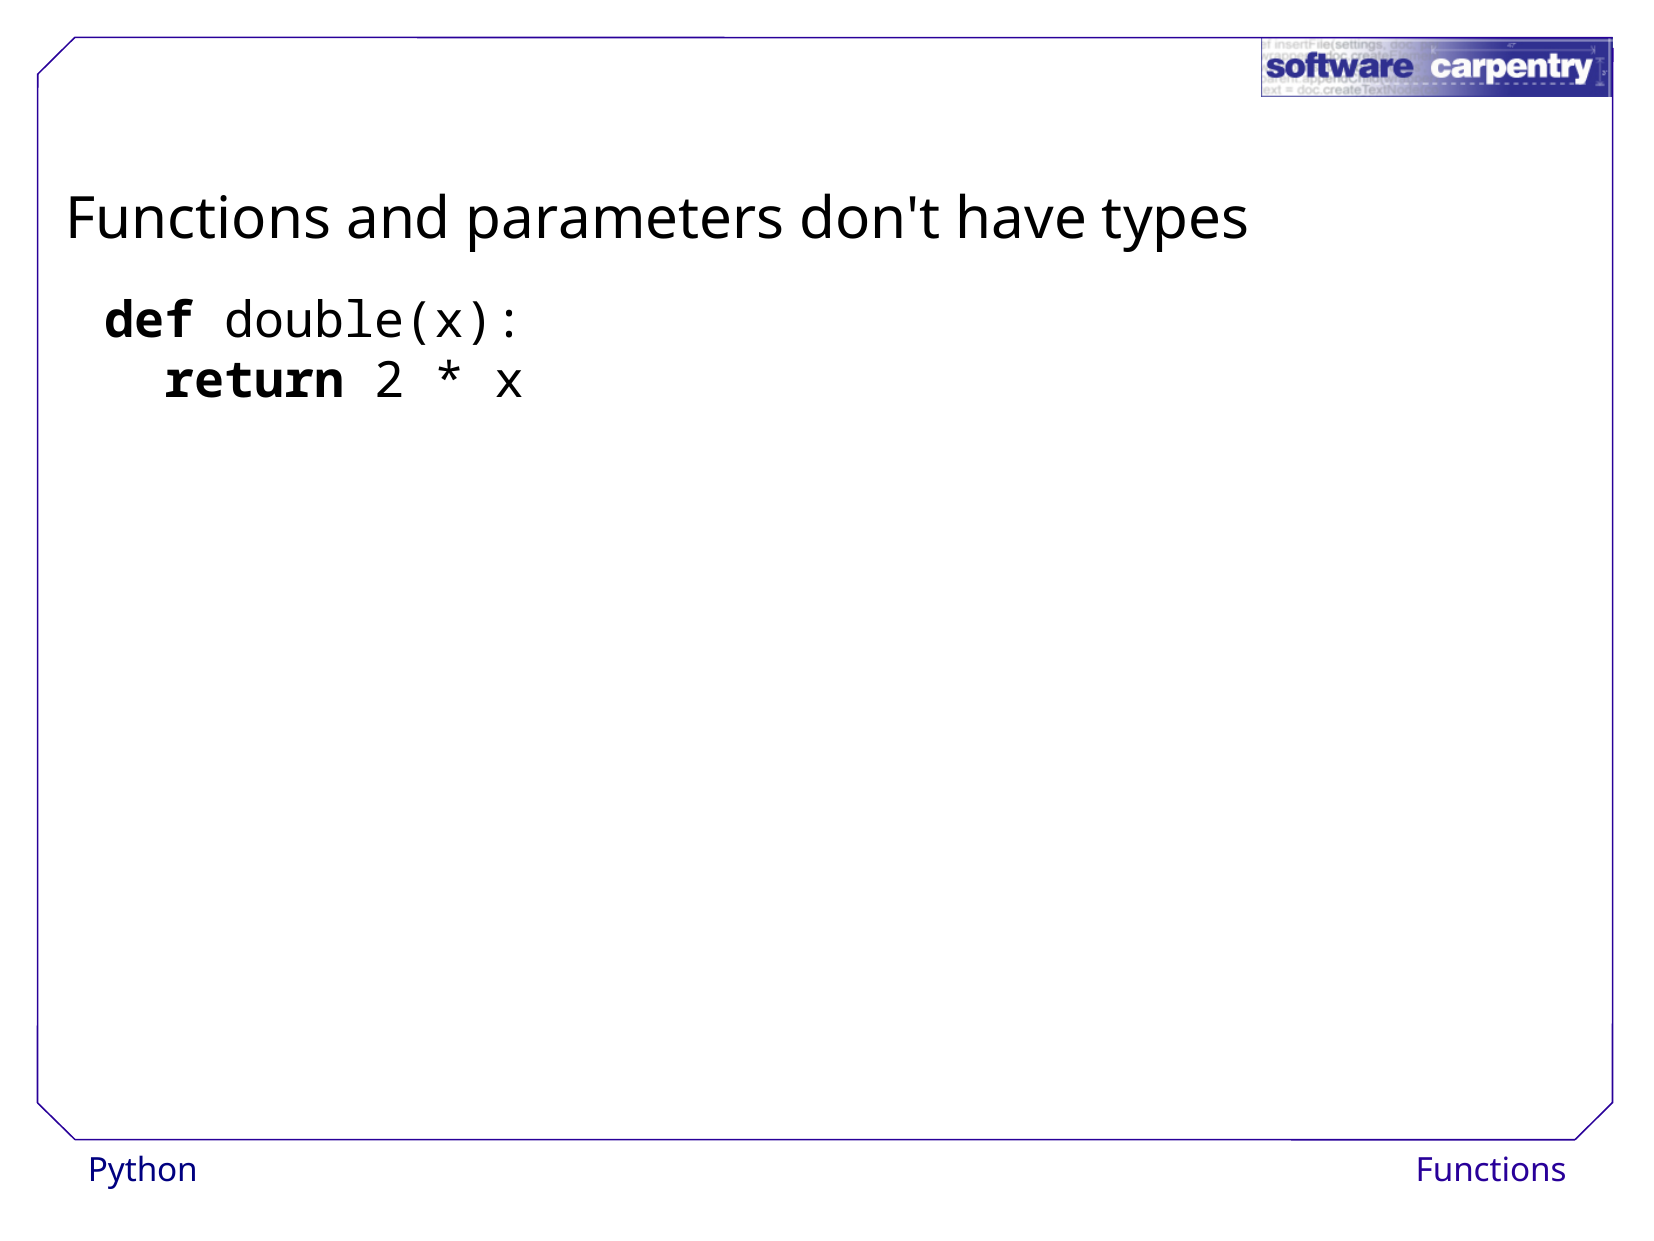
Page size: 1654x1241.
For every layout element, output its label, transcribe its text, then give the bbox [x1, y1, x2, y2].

text_box Functions and parameters don't have types [50, 138, 1415, 259]
text_box def double(x): return 2 * x [89, 279, 629, 753]
picture [1261, 39, 1613, 97]
